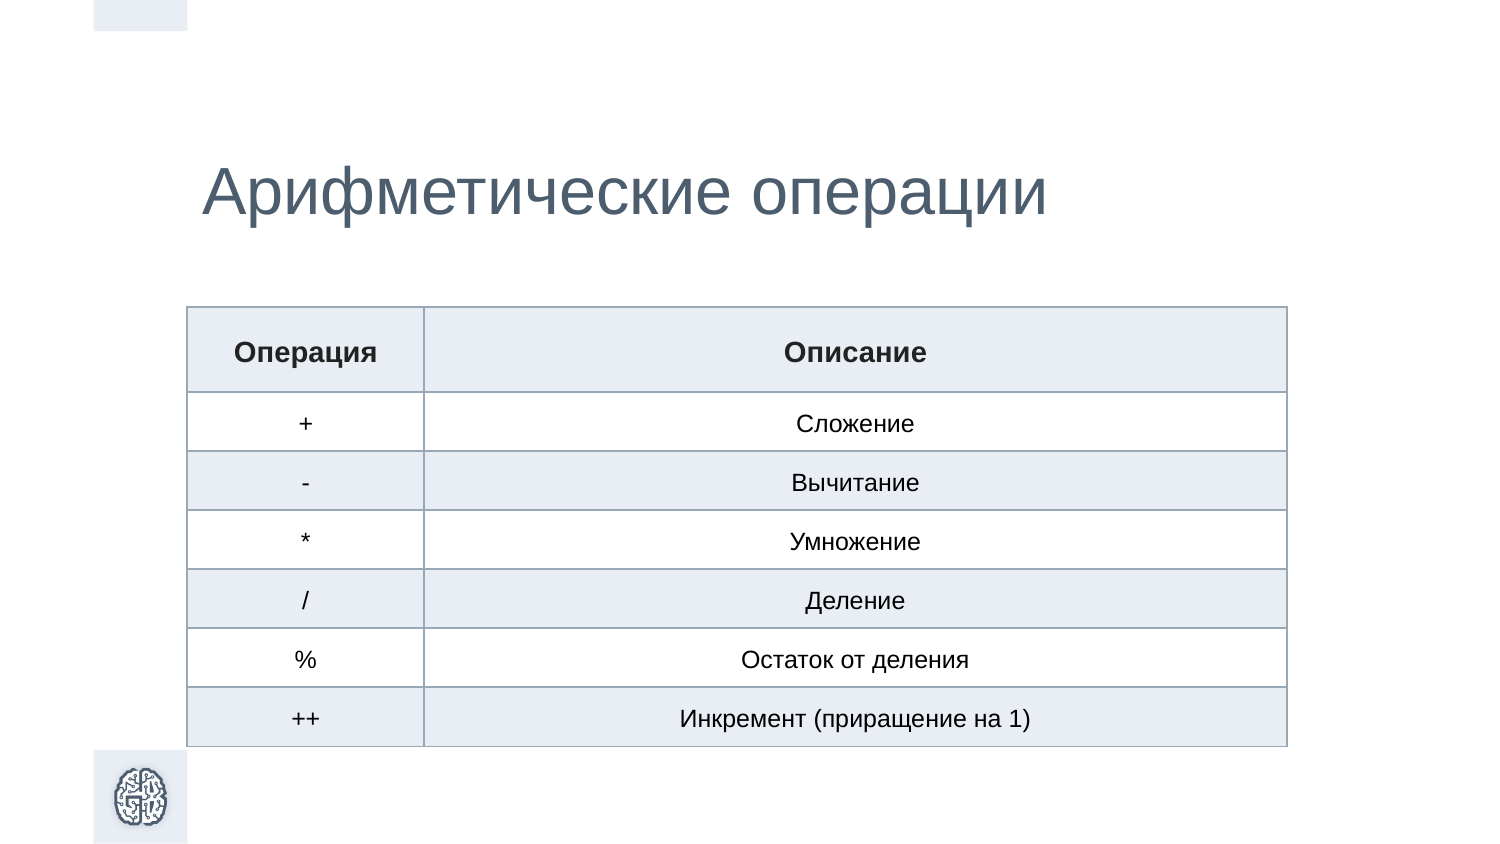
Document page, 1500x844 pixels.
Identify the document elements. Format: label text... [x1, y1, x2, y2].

table_cell Вычитание [425, 452, 1286, 509]
table_cell Сложение [425, 393, 1286, 450]
table_cell Деление [425, 570, 1286, 627]
table_cell Умножение [425, 511, 1286, 568]
table_cell / [188, 570, 423, 627]
table_cell * [188, 511, 423, 568]
table_header Операция [188, 308, 423, 391]
picture [106, 760, 175, 834]
table_cell + [188, 393, 423, 450]
table_header Описание [425, 308, 1286, 391]
table_cell % [188, 629, 423, 686]
text_box Арифметические операции [187, 93, 1312, 282]
table_cell ++ [188, 688, 423, 746]
table_cell - [188, 452, 423, 509]
table_cell Инкремент (приращение на 1) [425, 688, 1286, 746]
table_cell Остаток от деления [425, 629, 1286, 686]
